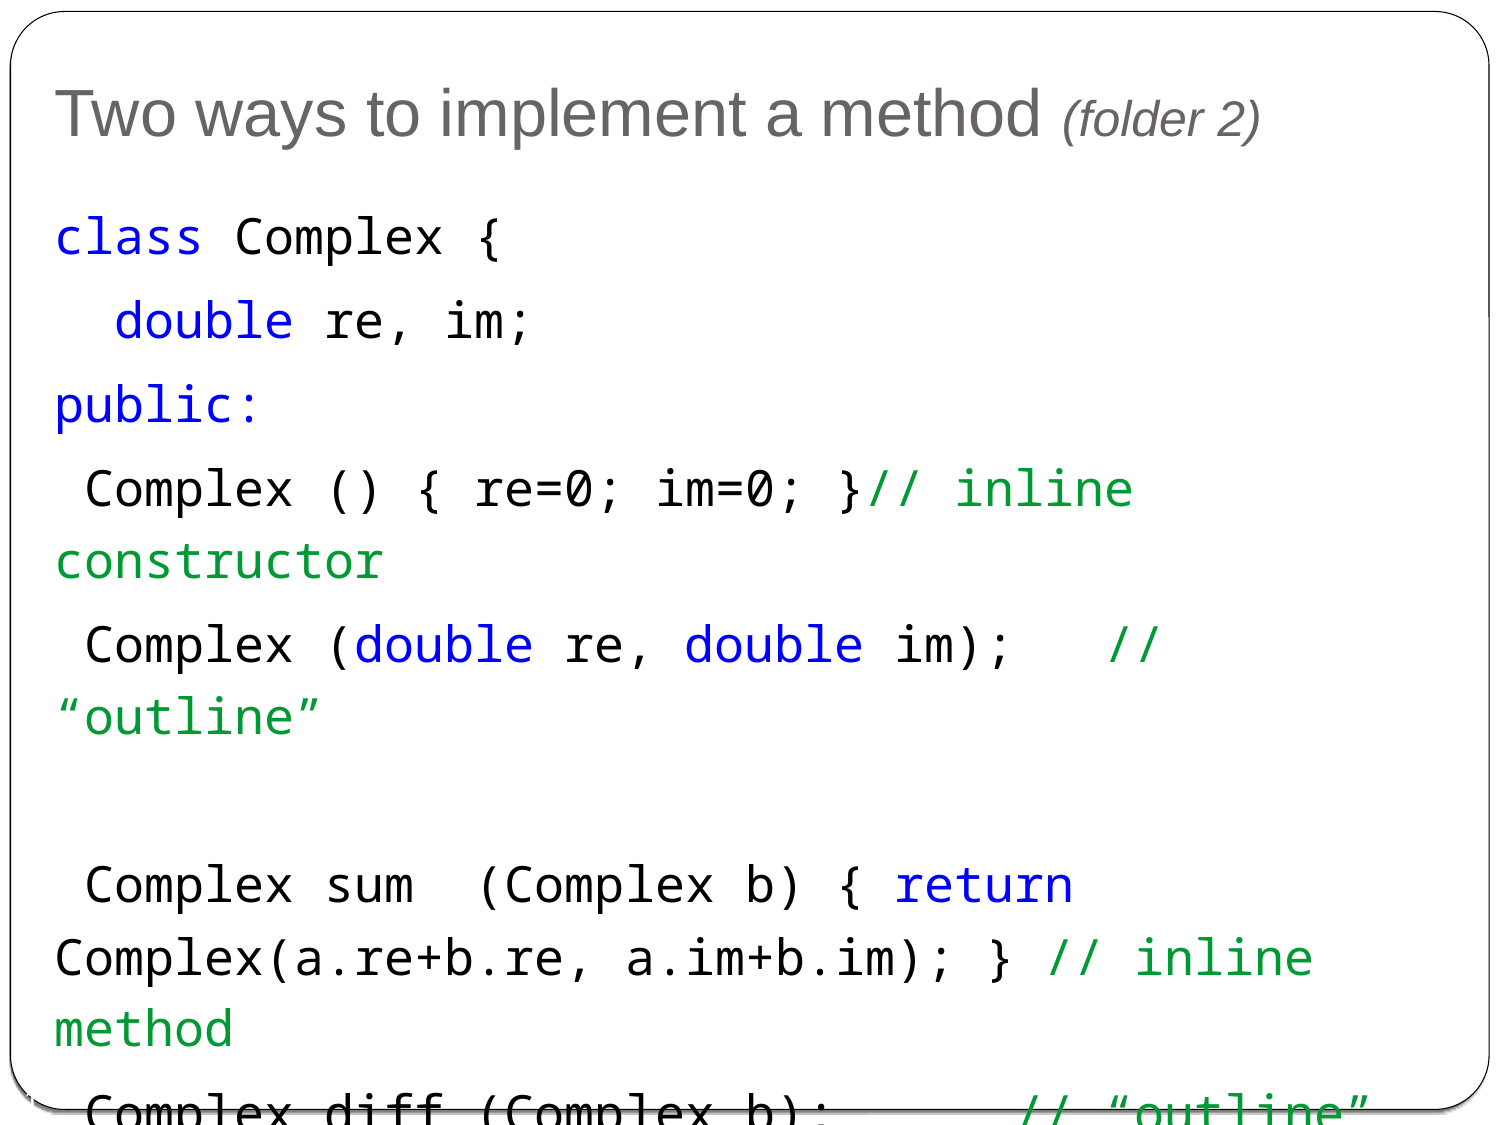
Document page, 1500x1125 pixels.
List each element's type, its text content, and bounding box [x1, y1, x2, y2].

slide_number <number> [0, 1074, 50, 1125]
list class Complex { double re, im; public: Complex () { re=0; im=0; }// inline constructor Complex (double re, double im); // “outline” Complex sum (Complex b) { return Complex(a.re+b.re, a.im+b.im); } // inline method Complex diff (Complex b); // “outline” }; [40, 185, 1441, 1051]
title Two ways to implement a method (folder 2) [40, 75, 1441, 165]
